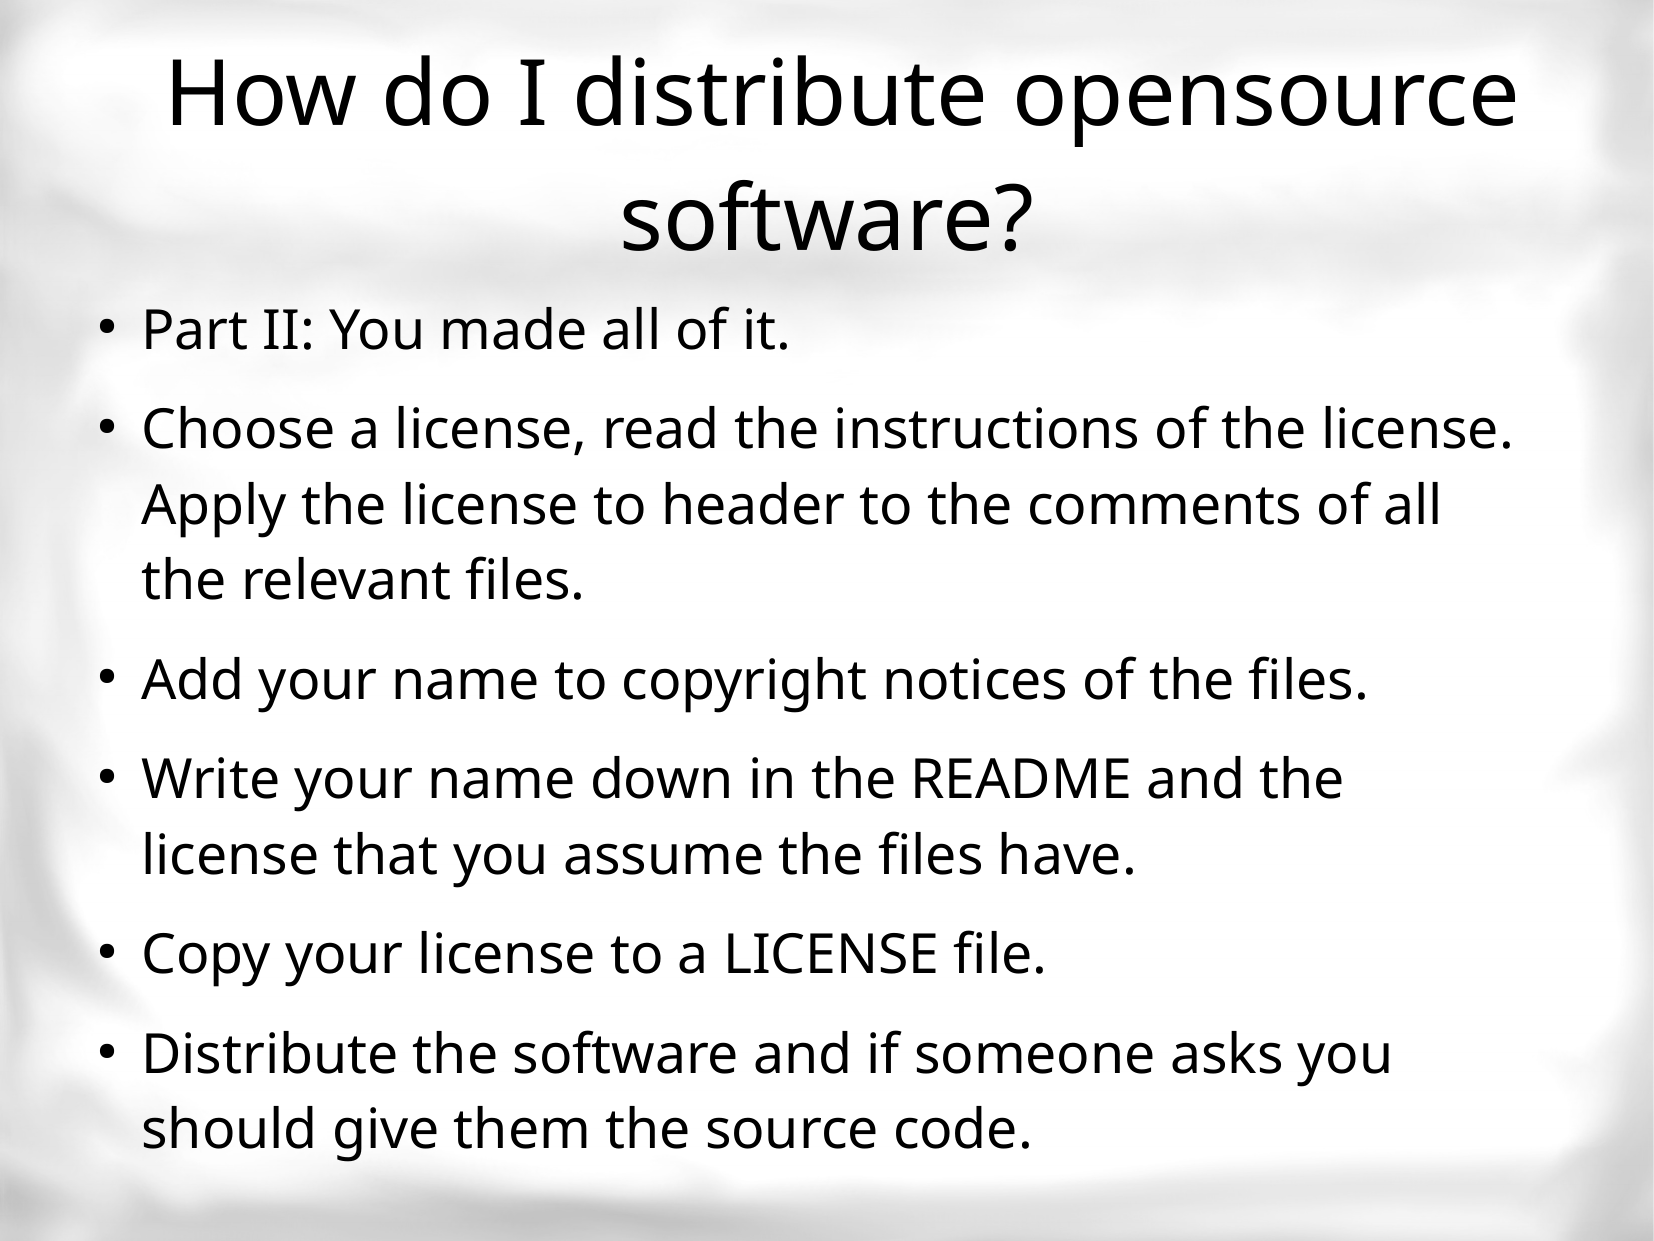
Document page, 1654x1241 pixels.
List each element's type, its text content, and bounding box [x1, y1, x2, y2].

picture [0, 0, 1654, 1241]
list Part II: You made all of it. Choose a license, read the instructions of the license. Apply the license to header to the comments of all the relevant files. Add your name to copyright notices of the files. Write your name down in the README and the license that you assume the files have. Copy your license to a LICENSE file. Distribute the software and if someone asks you should give them the source code. [82, 290, 1538, 1170]
title How do I distribute opensource software? [82, 49, 1571, 257]
